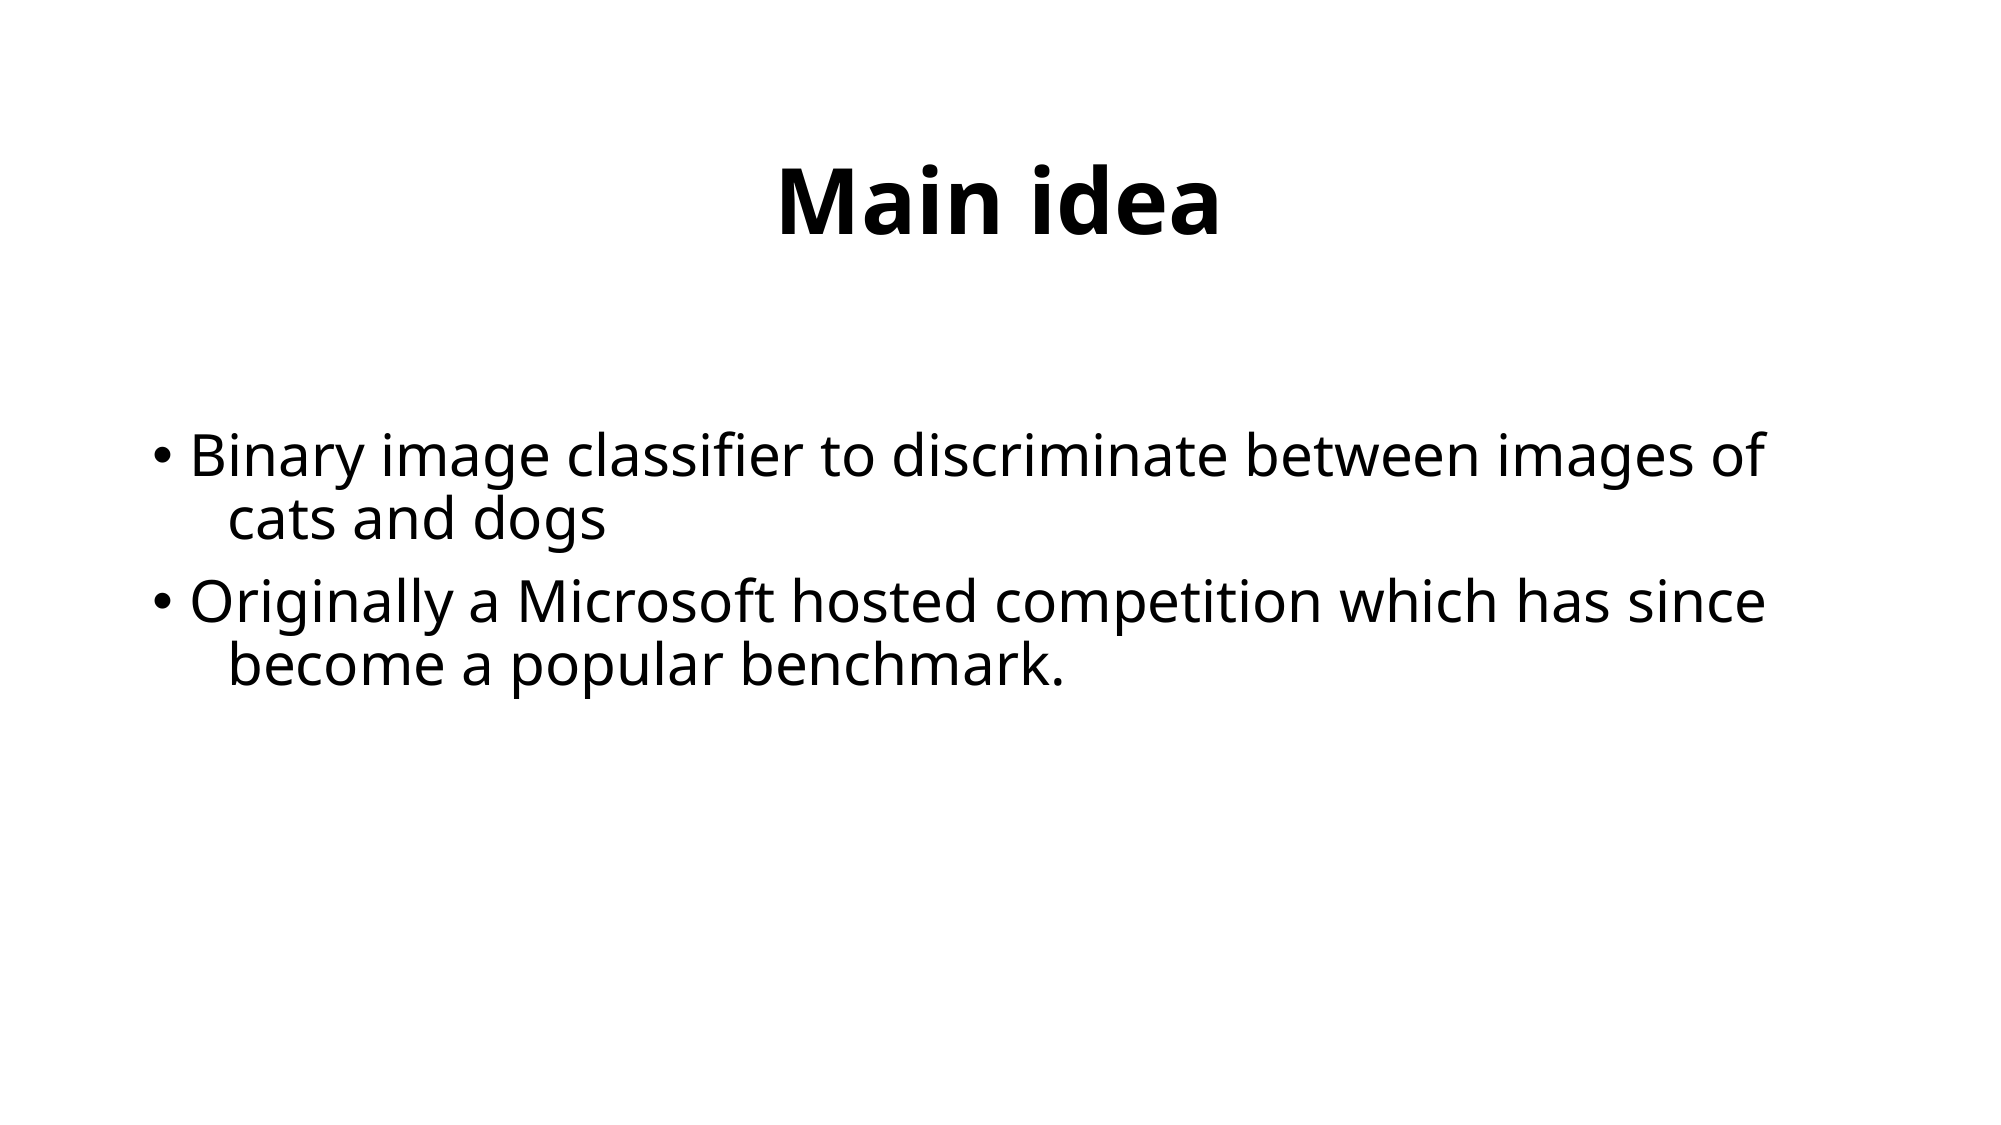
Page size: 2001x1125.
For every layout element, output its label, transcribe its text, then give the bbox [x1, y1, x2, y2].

title Main idea [137, 96, 1863, 205]
list Binary image classifier to discriminate between images of cats and dogs Originally a Microsoft hosted competition which has since become a popular benchmark. [137, 205, 1863, 920]
